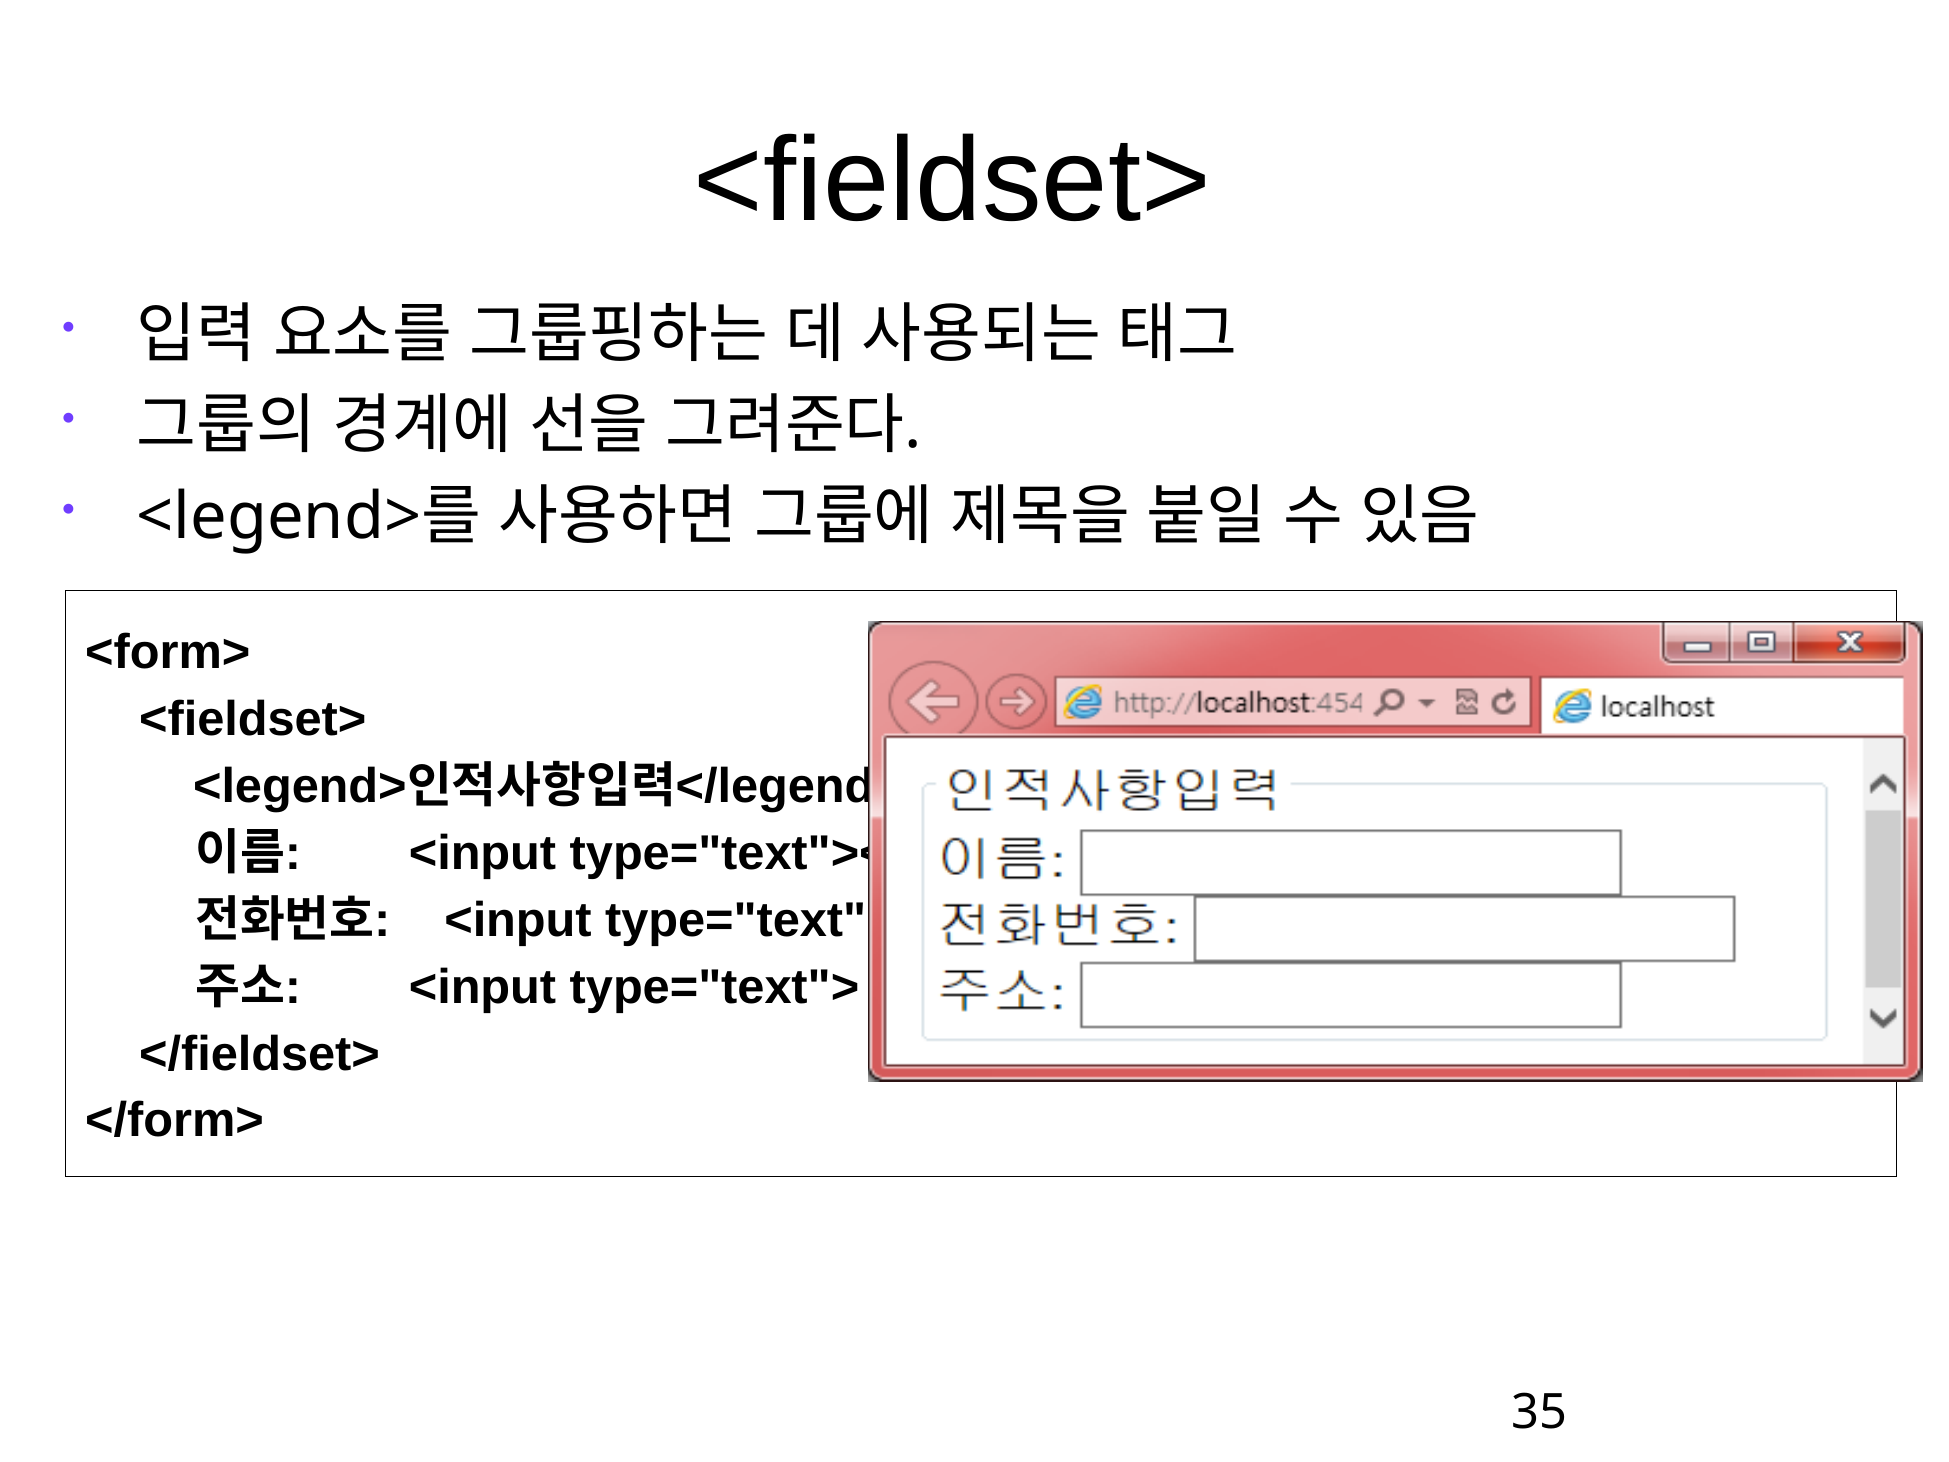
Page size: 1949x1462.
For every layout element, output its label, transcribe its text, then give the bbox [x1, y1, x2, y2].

slide_number <숫자> [1496, 1372, 1899, 1462]
picture [868, 621, 1923, 1082]
list 입력 요소를 그룹핑하는 데 사용되는 태그 그룹의 경계에 선을 그려준다. <legend>를 사용하면 그룹에 제목을 붙일 수 있음 [48, 284, 1897, 1343]
text_box <form> <fieldset> <legend>인적사항입력</legend> 이름: <input type="text"><br> 전화번호: <input type="text"><br> 주소: <input type="text"> </fieldset> </form> [65, 590, 1897, 1177]
title <fieldset> [156, 92, 1749, 255]
